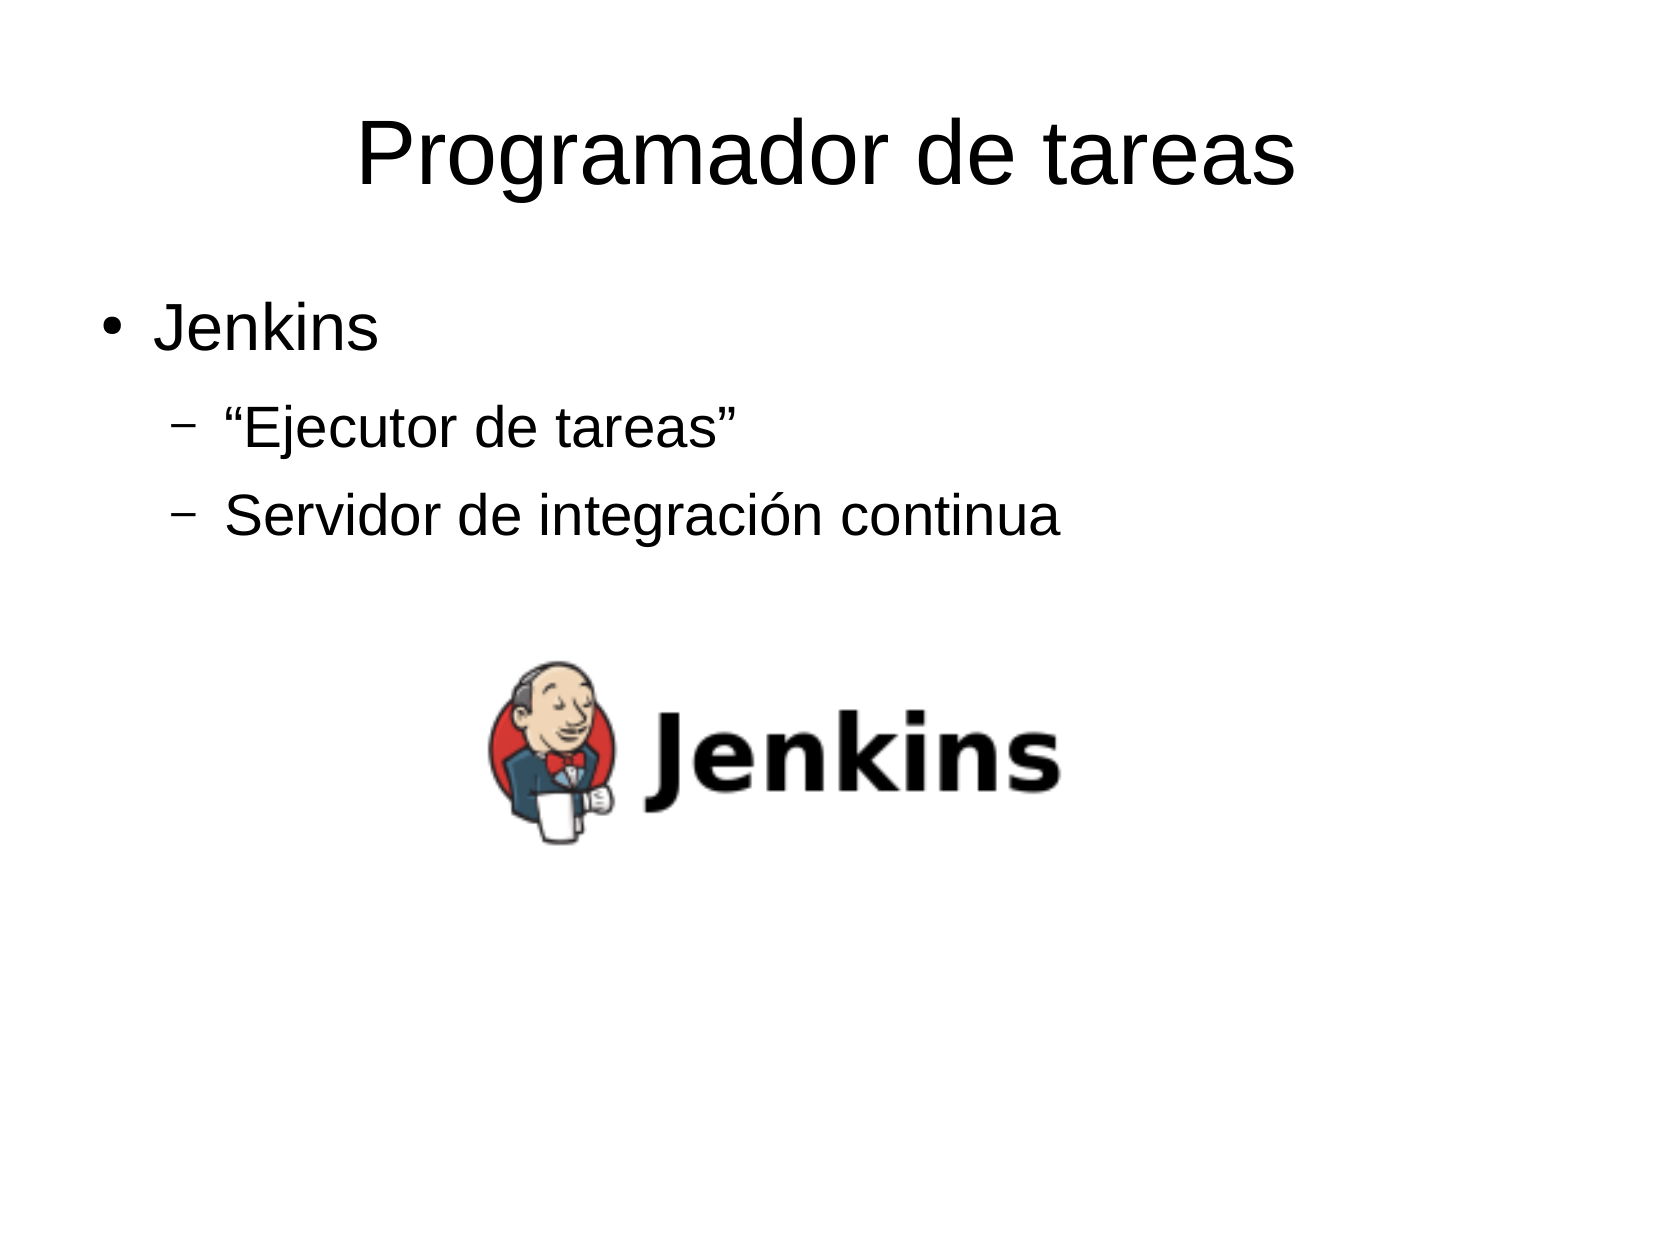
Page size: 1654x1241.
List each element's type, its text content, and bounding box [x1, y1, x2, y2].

title Programador de tareas [82, 49, 1571, 257]
picture [484, 657, 1064, 851]
list Jenkins “Ejecutor de tareas” Servidor de integración continua [82, 290, 1571, 1010]
